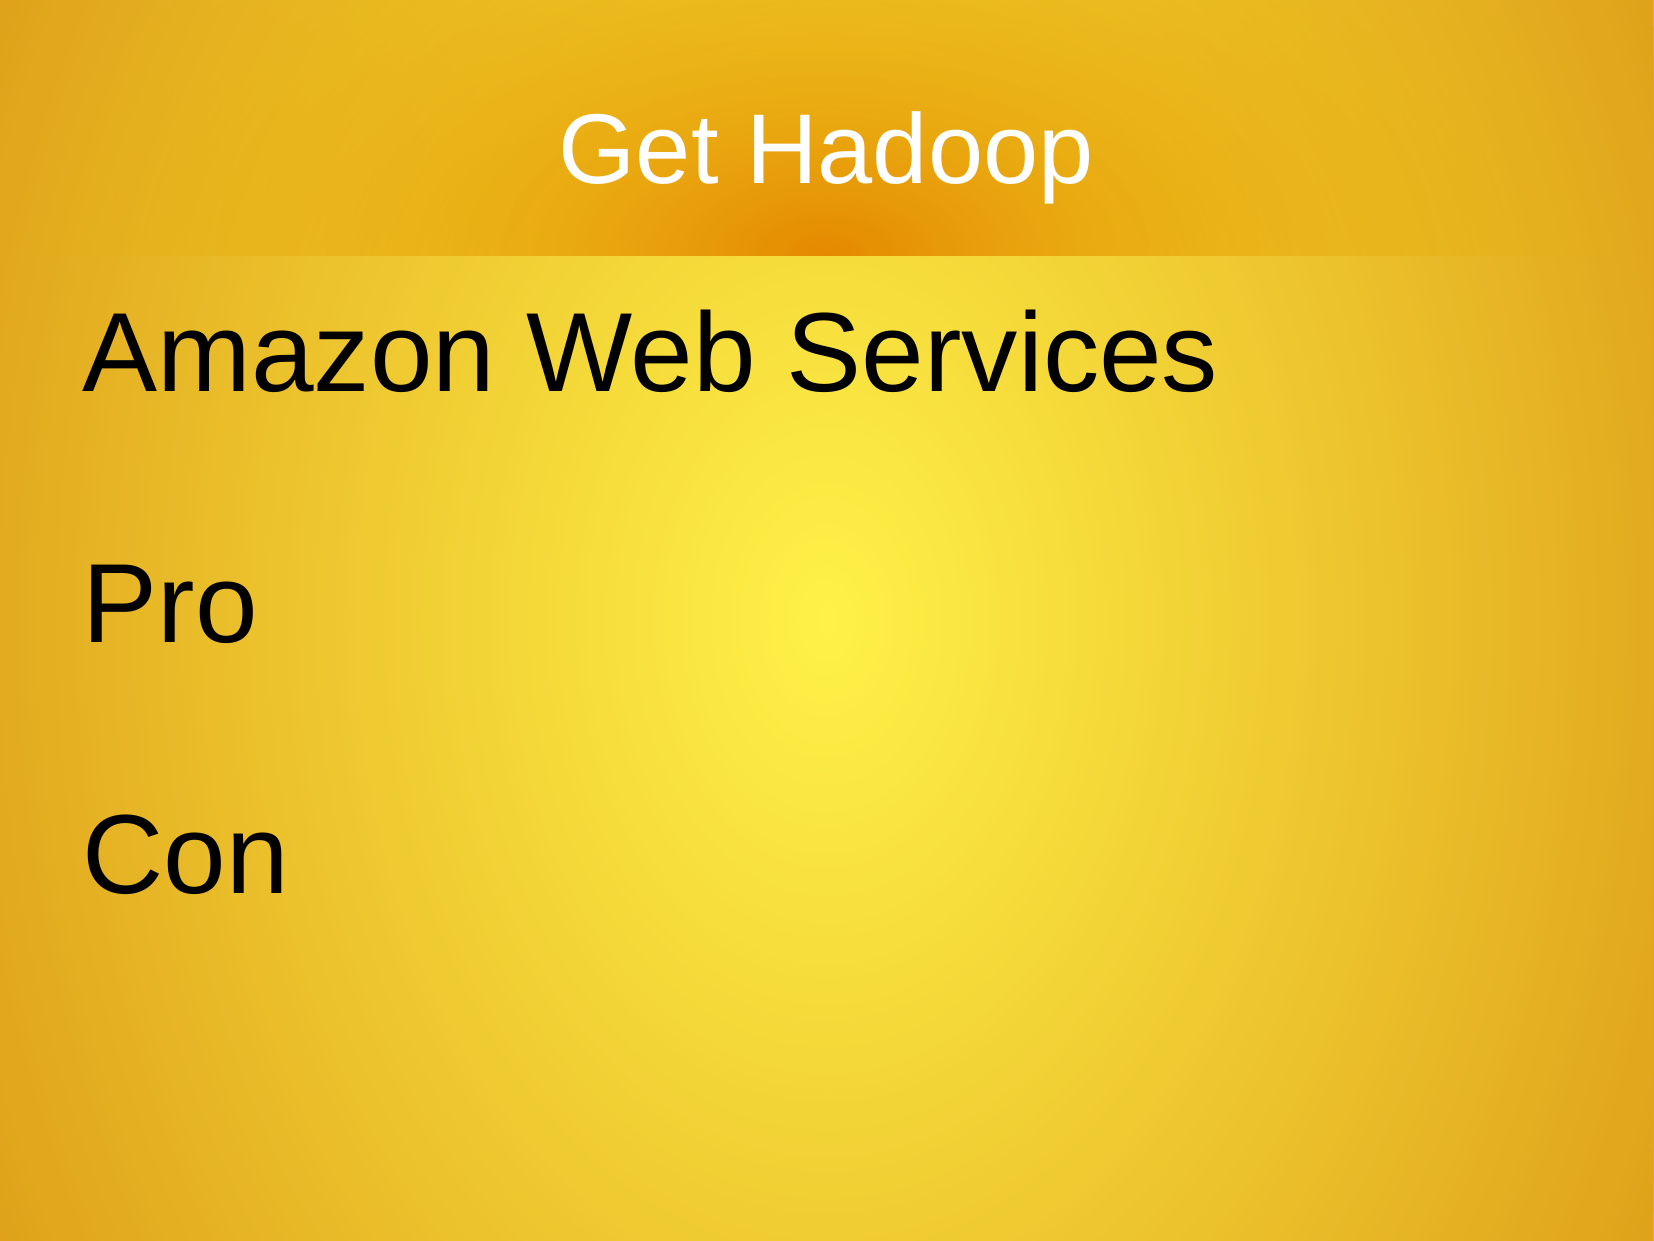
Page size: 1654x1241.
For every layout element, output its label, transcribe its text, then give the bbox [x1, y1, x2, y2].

subtitle Amazon Web Services Pro Con [82, 290, 1571, 1010]
title Get Hadoop [82, 47, 1571, 252]
